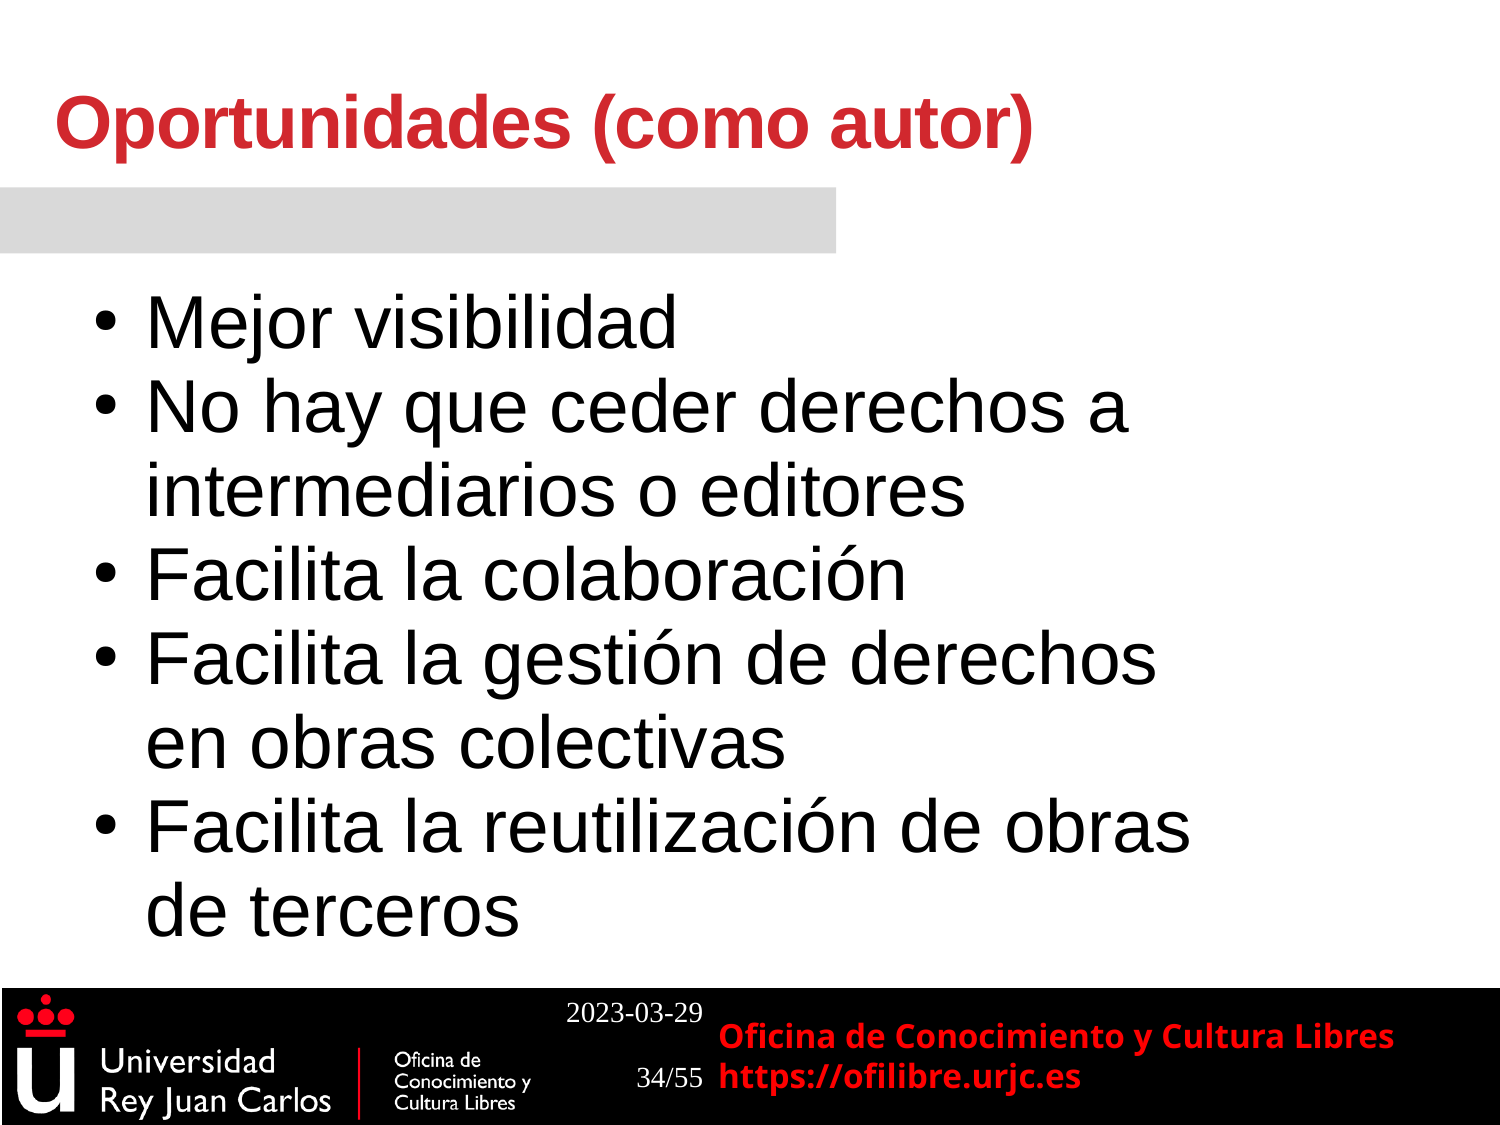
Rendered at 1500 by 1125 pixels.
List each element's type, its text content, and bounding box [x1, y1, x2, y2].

picture [17, 994, 531, 1120]
text_box Mejor visibilidad No hay que ceder derechos a intermediarios o editores Facilita la colaboración Facilita la gestión de derechos en obras colectivas Facilita la reutilización de obras de terceros [60, 273, 1254, 961]
text_box Oportunidades (como autor) [39, 24, 1366, 172]
title [75, 7, 1425, 196]
